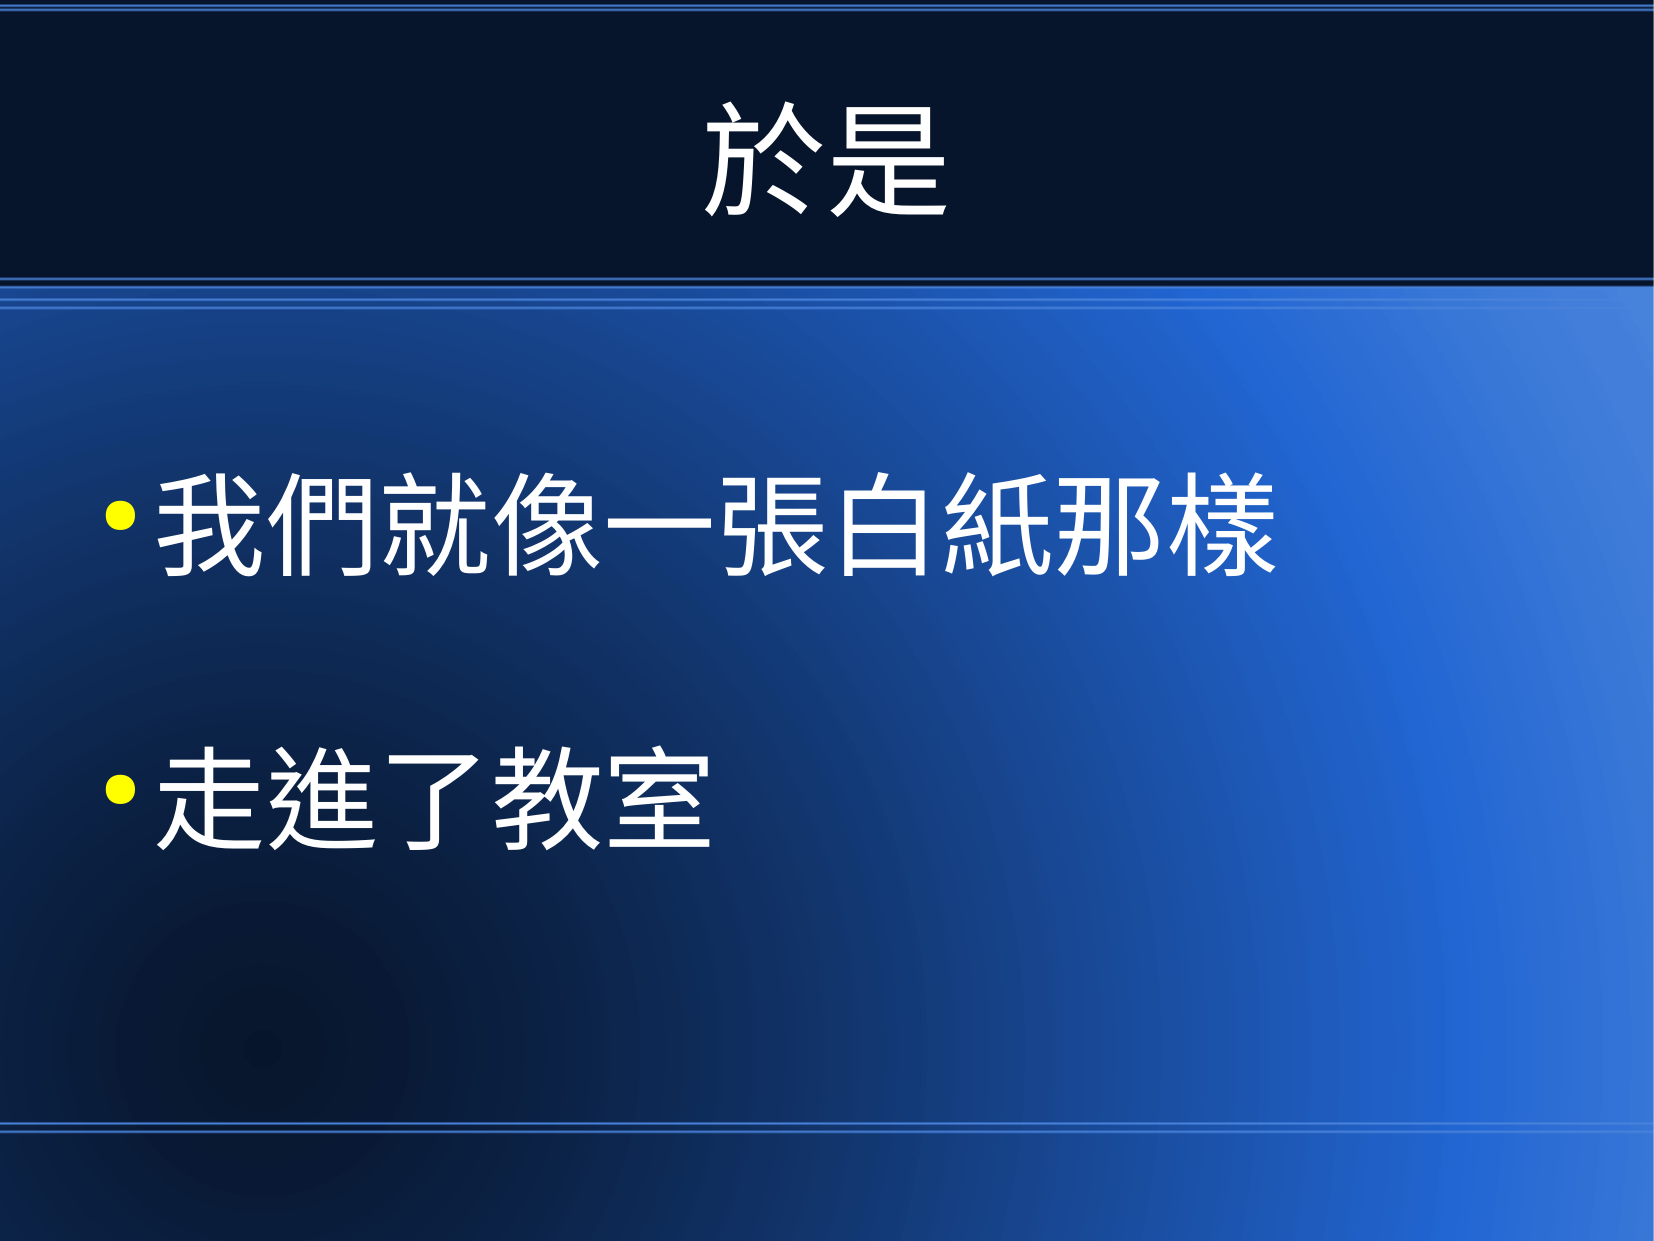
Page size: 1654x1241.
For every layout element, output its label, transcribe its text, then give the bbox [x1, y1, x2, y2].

title 於是 [82, 49, 1571, 257]
picture [0, 0, 1654, 1241]
list 我們就像一張白紙那樣 走進了教室 [82, 355, 1571, 1241]
